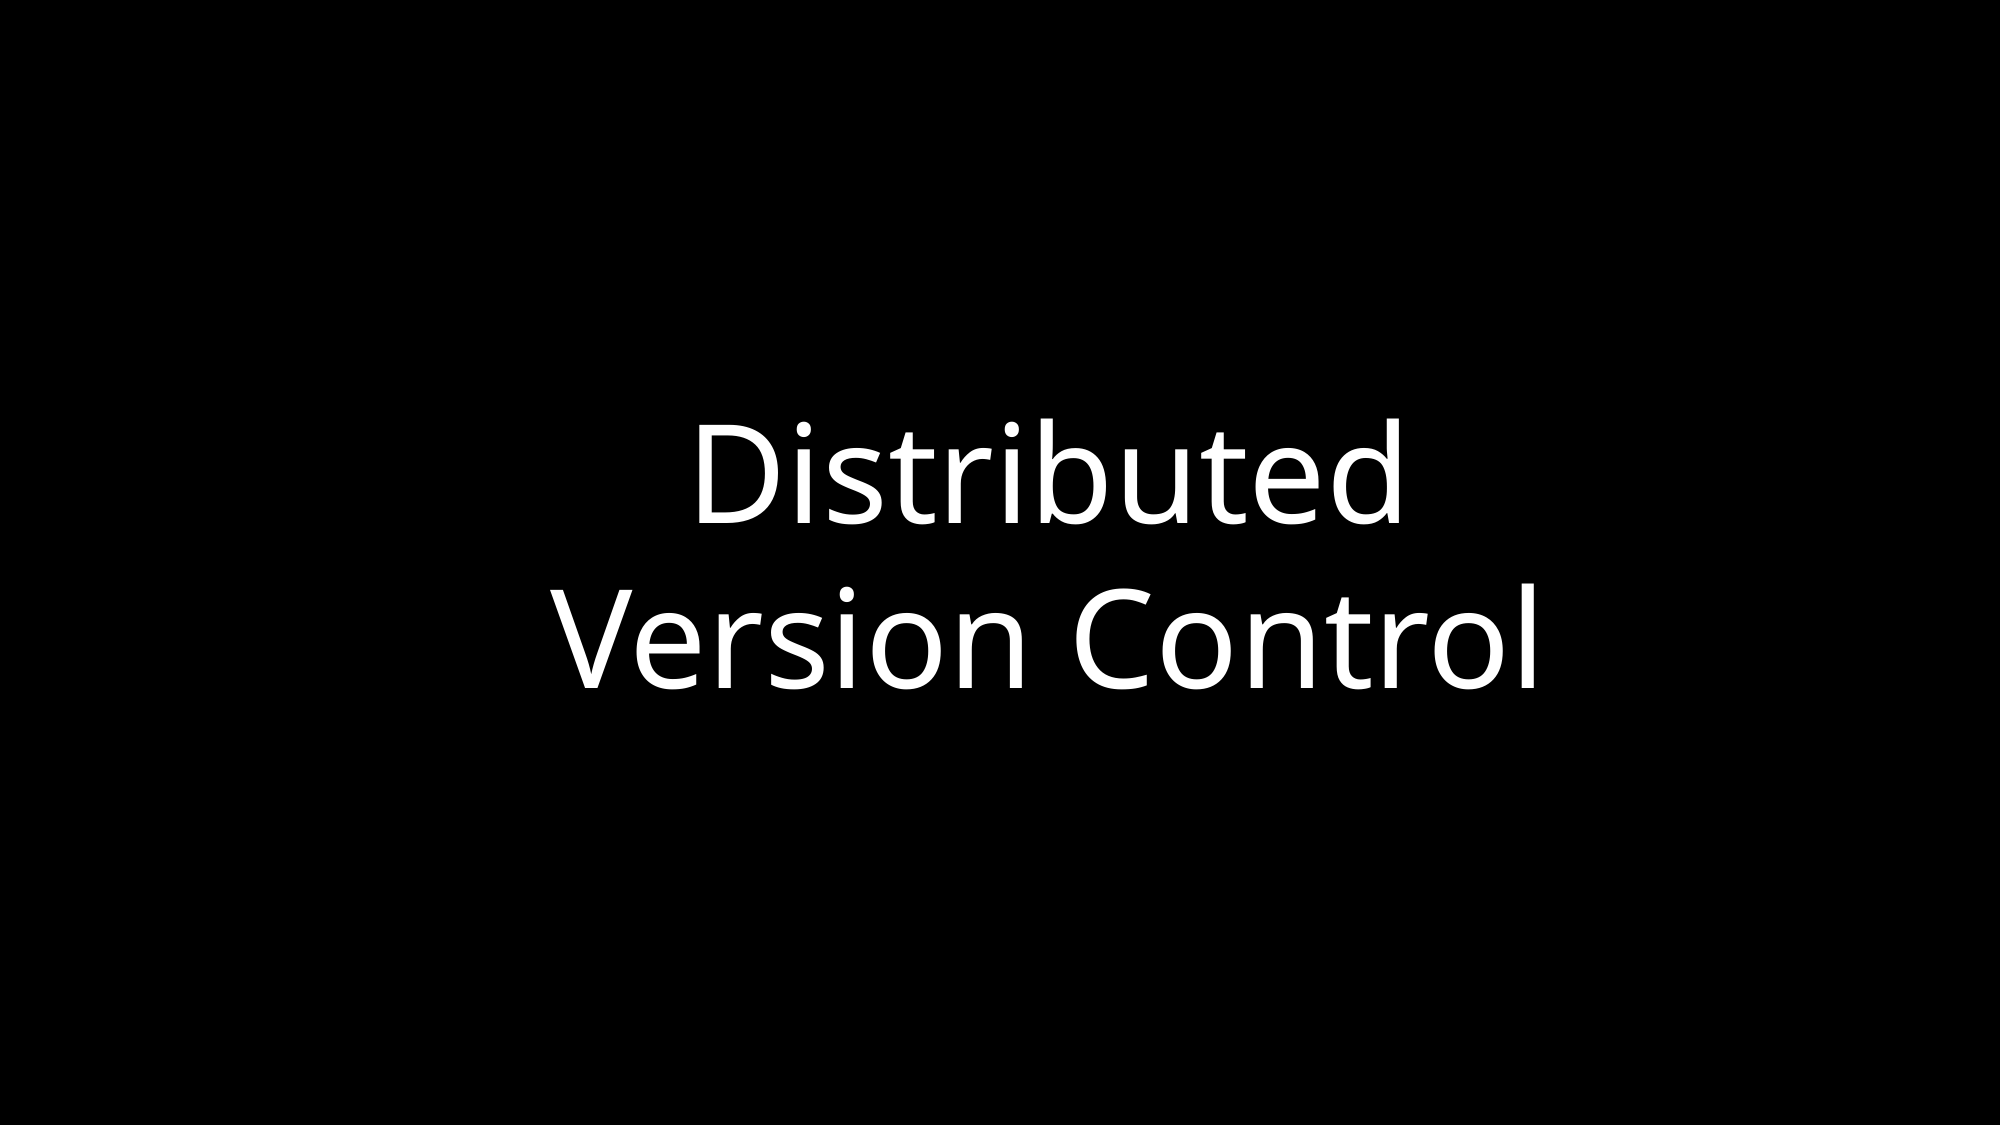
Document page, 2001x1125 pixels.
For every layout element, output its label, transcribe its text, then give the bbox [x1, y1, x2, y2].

title Distributed Version Control [496, 442, 1602, 660]
